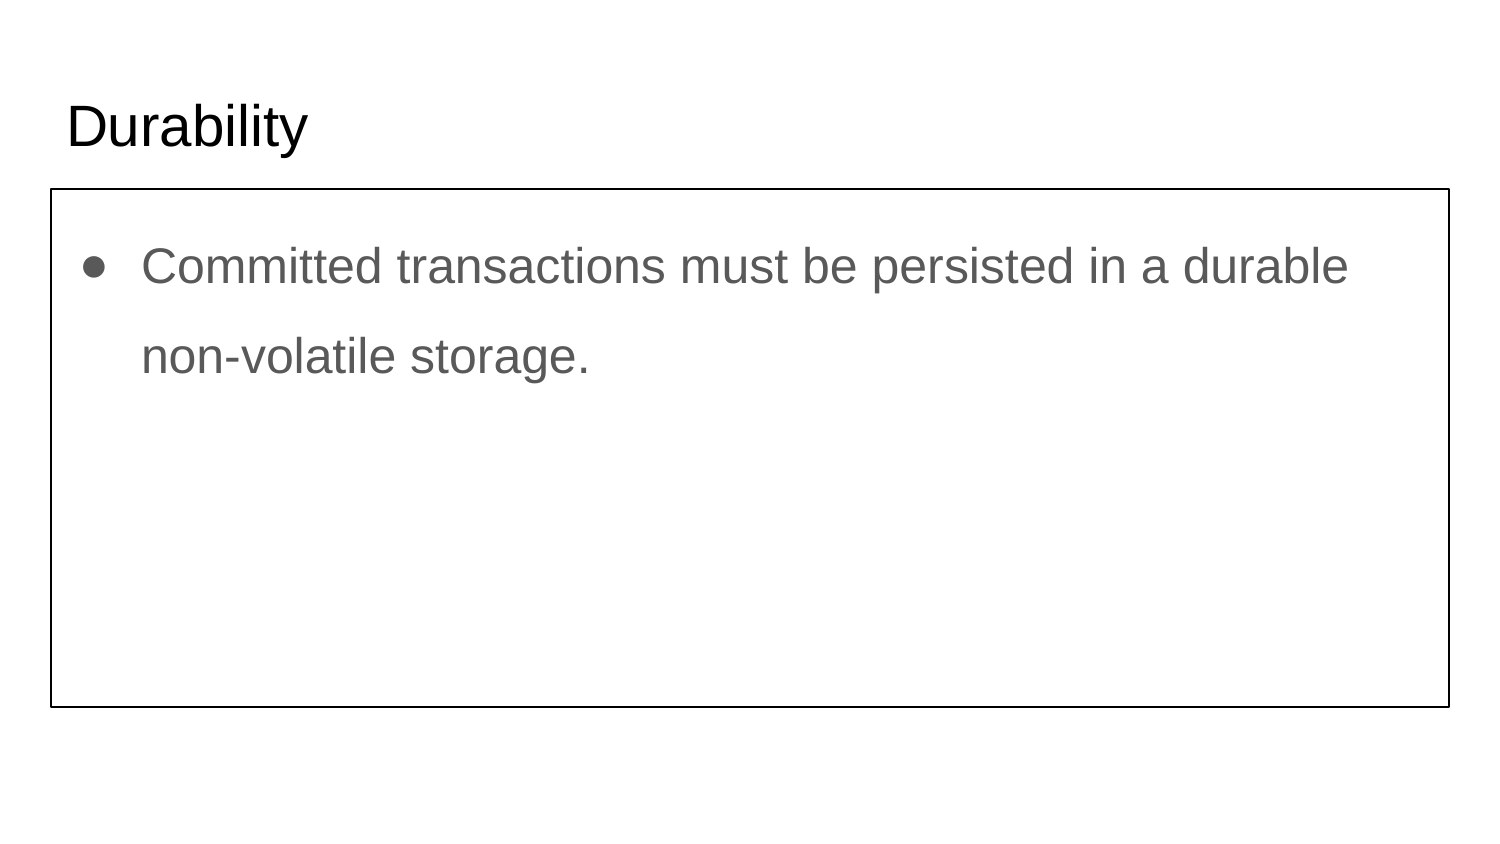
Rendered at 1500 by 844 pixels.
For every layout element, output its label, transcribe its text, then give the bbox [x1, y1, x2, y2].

list Committed transactions must be persisted in a durable non-volatile storage. [51, 189, 1449, 708]
title Durability [51, 72, 1449, 167]
